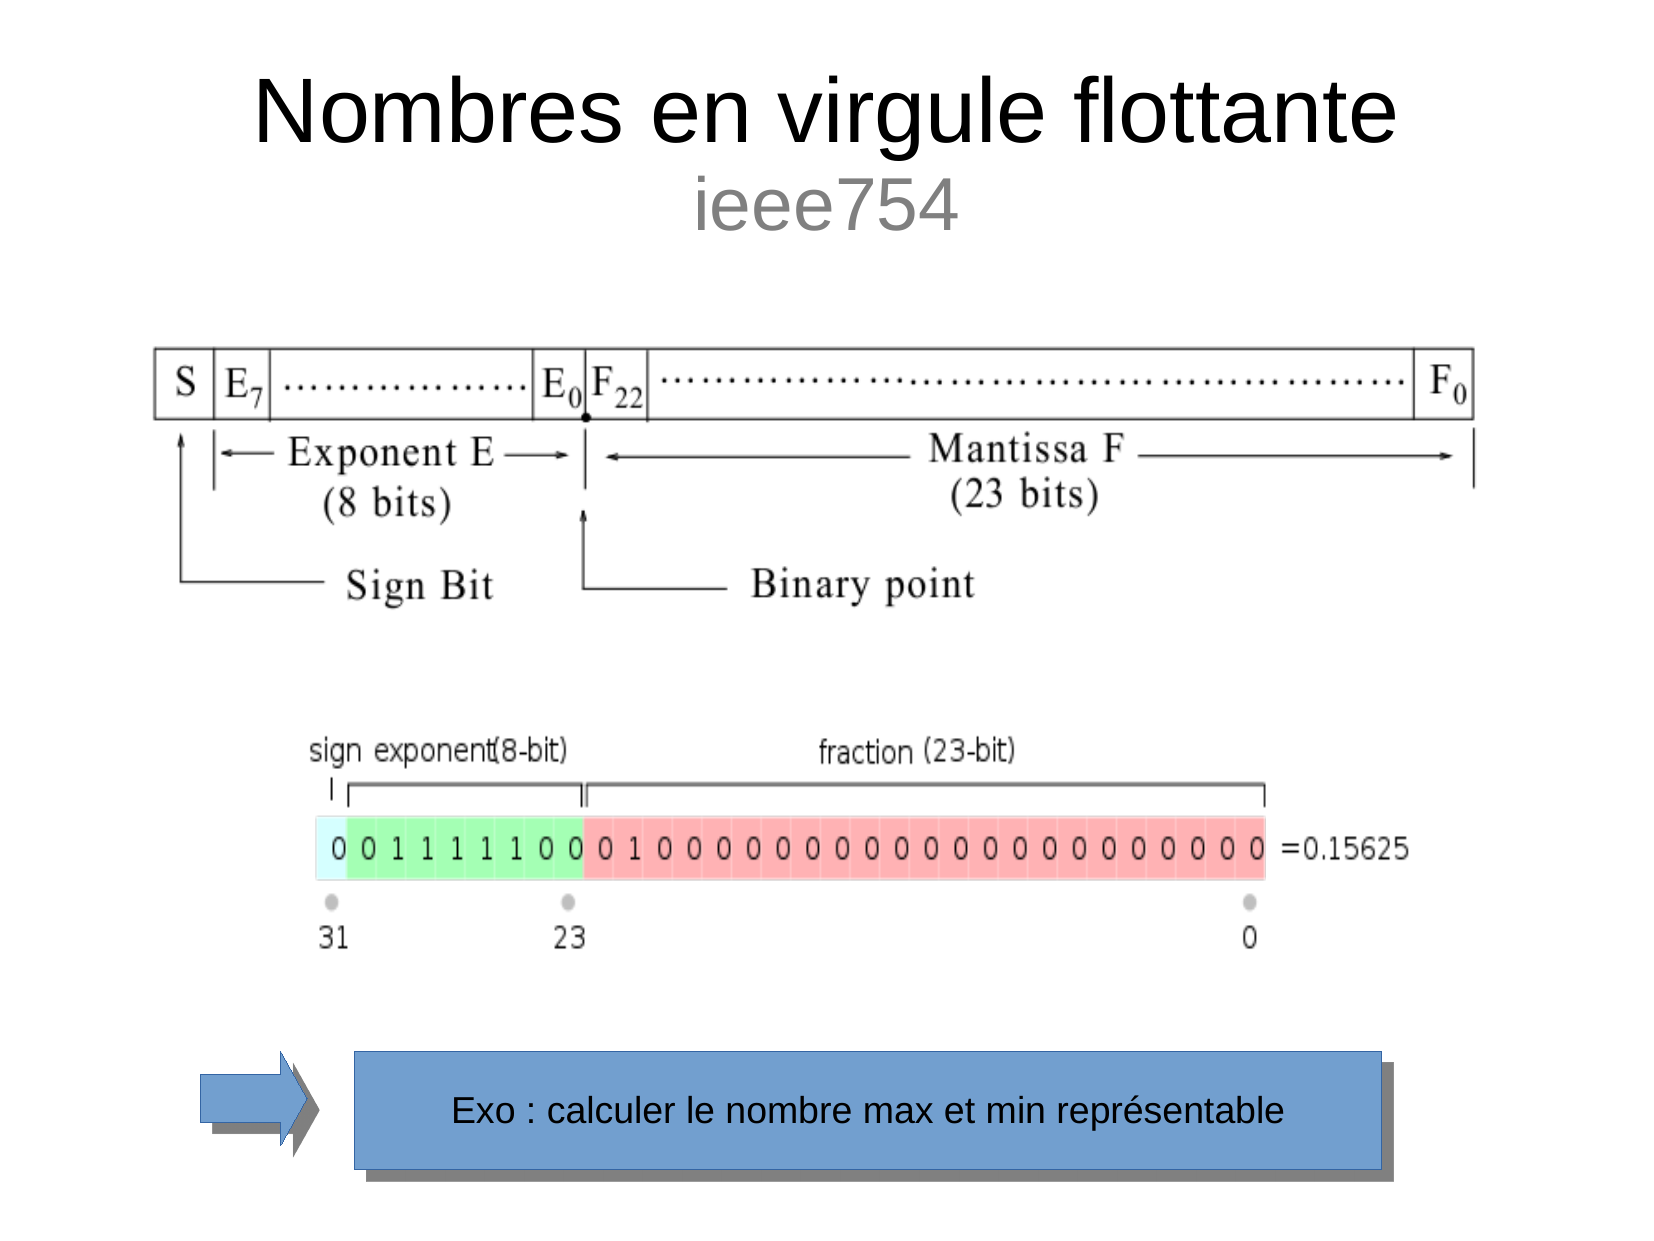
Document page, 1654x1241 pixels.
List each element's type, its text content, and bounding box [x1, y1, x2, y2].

picture [283, 696, 1427, 981]
text_box [200, 1051, 308, 1146]
picture [82, 318, 1543, 621]
text_box Exo : calculer le nombre max et min représentable [354, 1051, 1382, 1170]
title Nombres en virgule flottante ieee754 [82, 49, 1571, 257]
